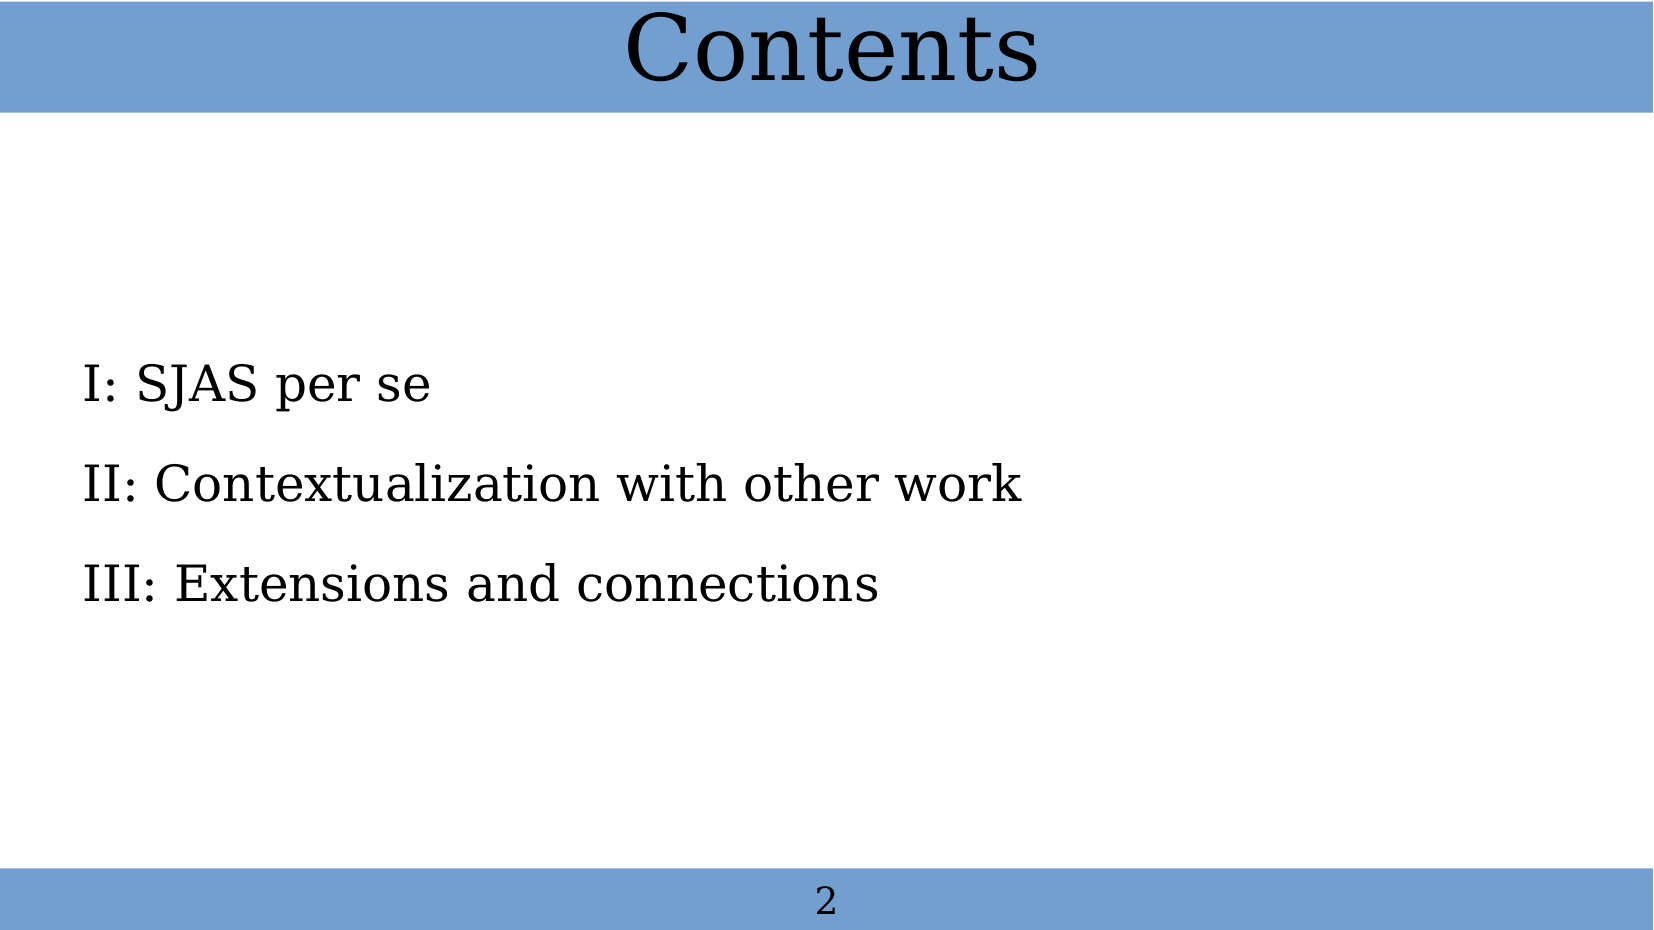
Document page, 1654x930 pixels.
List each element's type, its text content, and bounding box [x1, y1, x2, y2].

title [0, 1, 1653, 113]
text_box [0, 868, 1653, 930]
subtitle I: SJAS per se II: Contextualization with other work III: Extensions and connections [82, 212, 1571, 763]
text_box Contents [167, 0, 1498, 107]
text_box 2 [770, 877, 883, 930]
